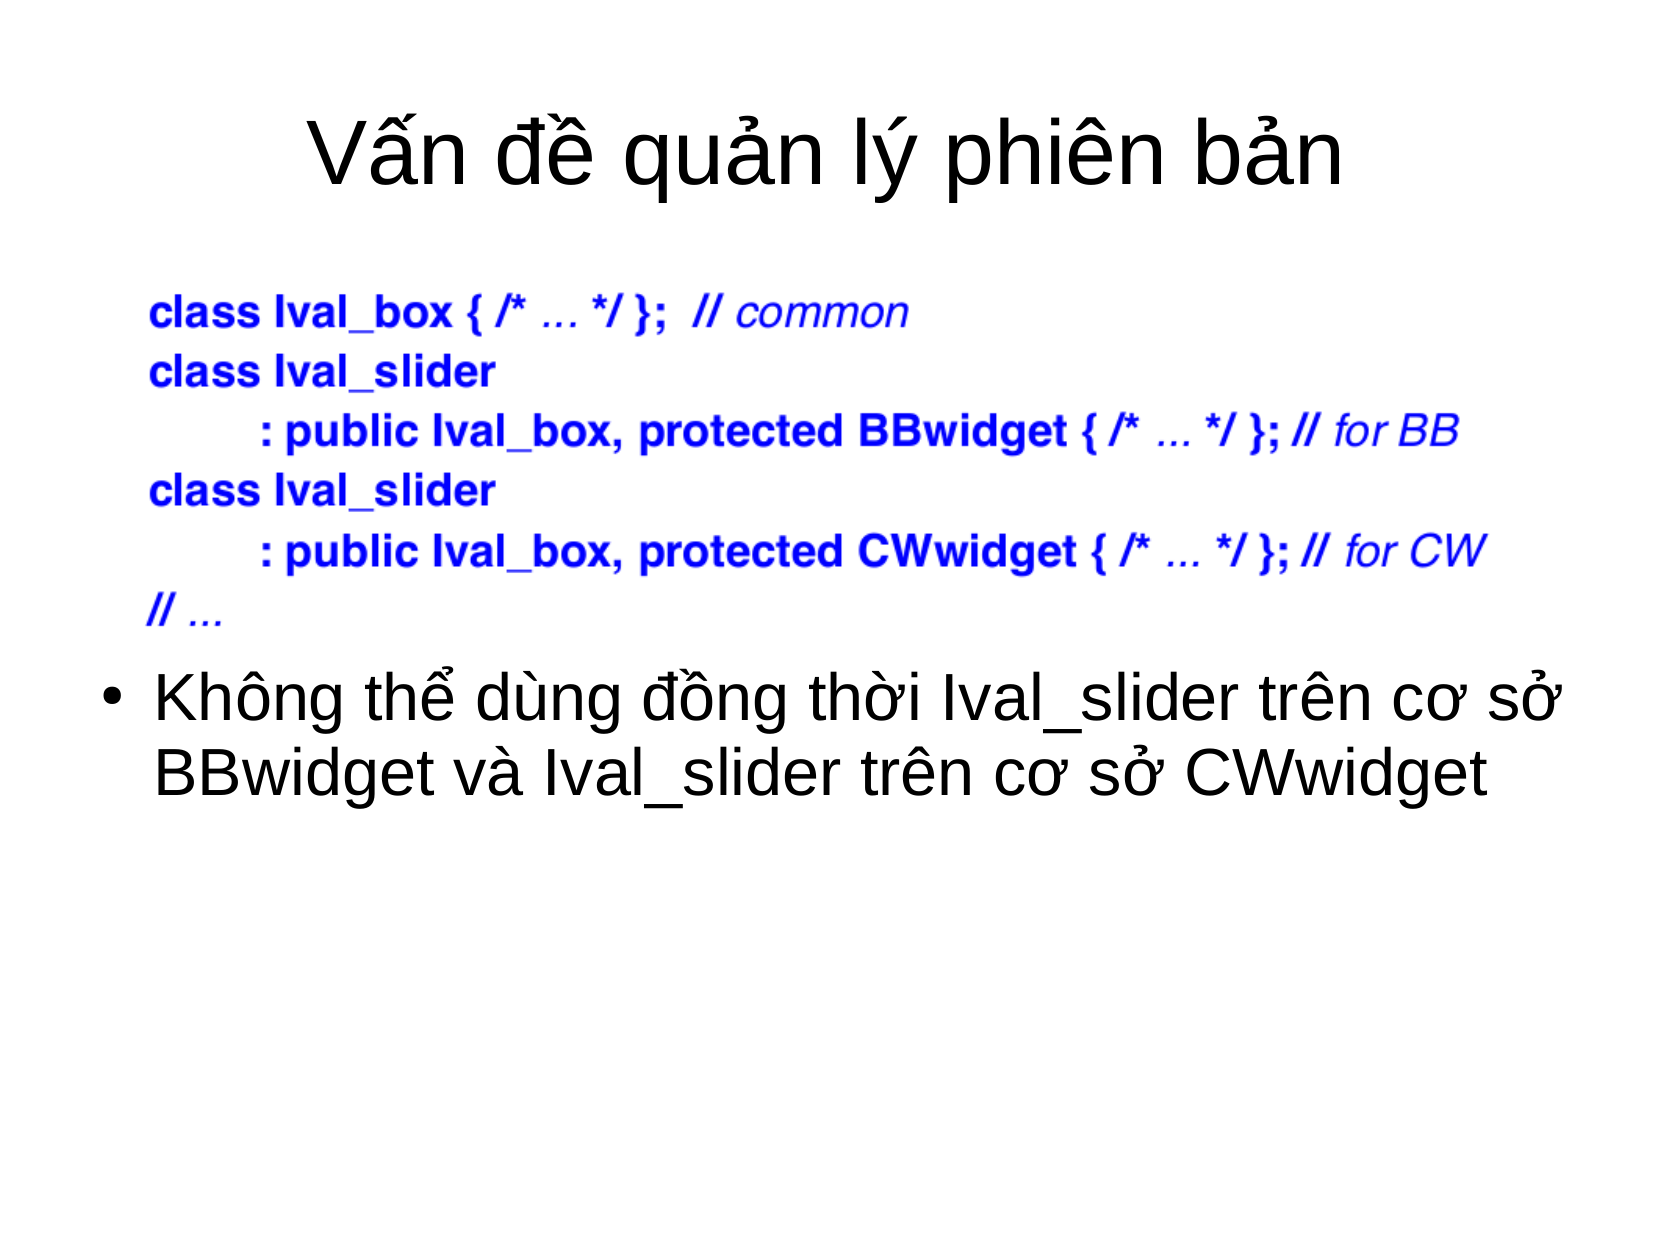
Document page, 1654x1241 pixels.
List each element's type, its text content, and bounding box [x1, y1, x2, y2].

picture [133, 282, 1516, 646]
title Vấn đề quản lý phiên bản [82, 49, 1571, 257]
list Không thể dùng đồng thời Ival_slider trên cơ sở BBwidget và Ival_slider trên cơ sở CWwidget [82, 660, 1571, 1010]
